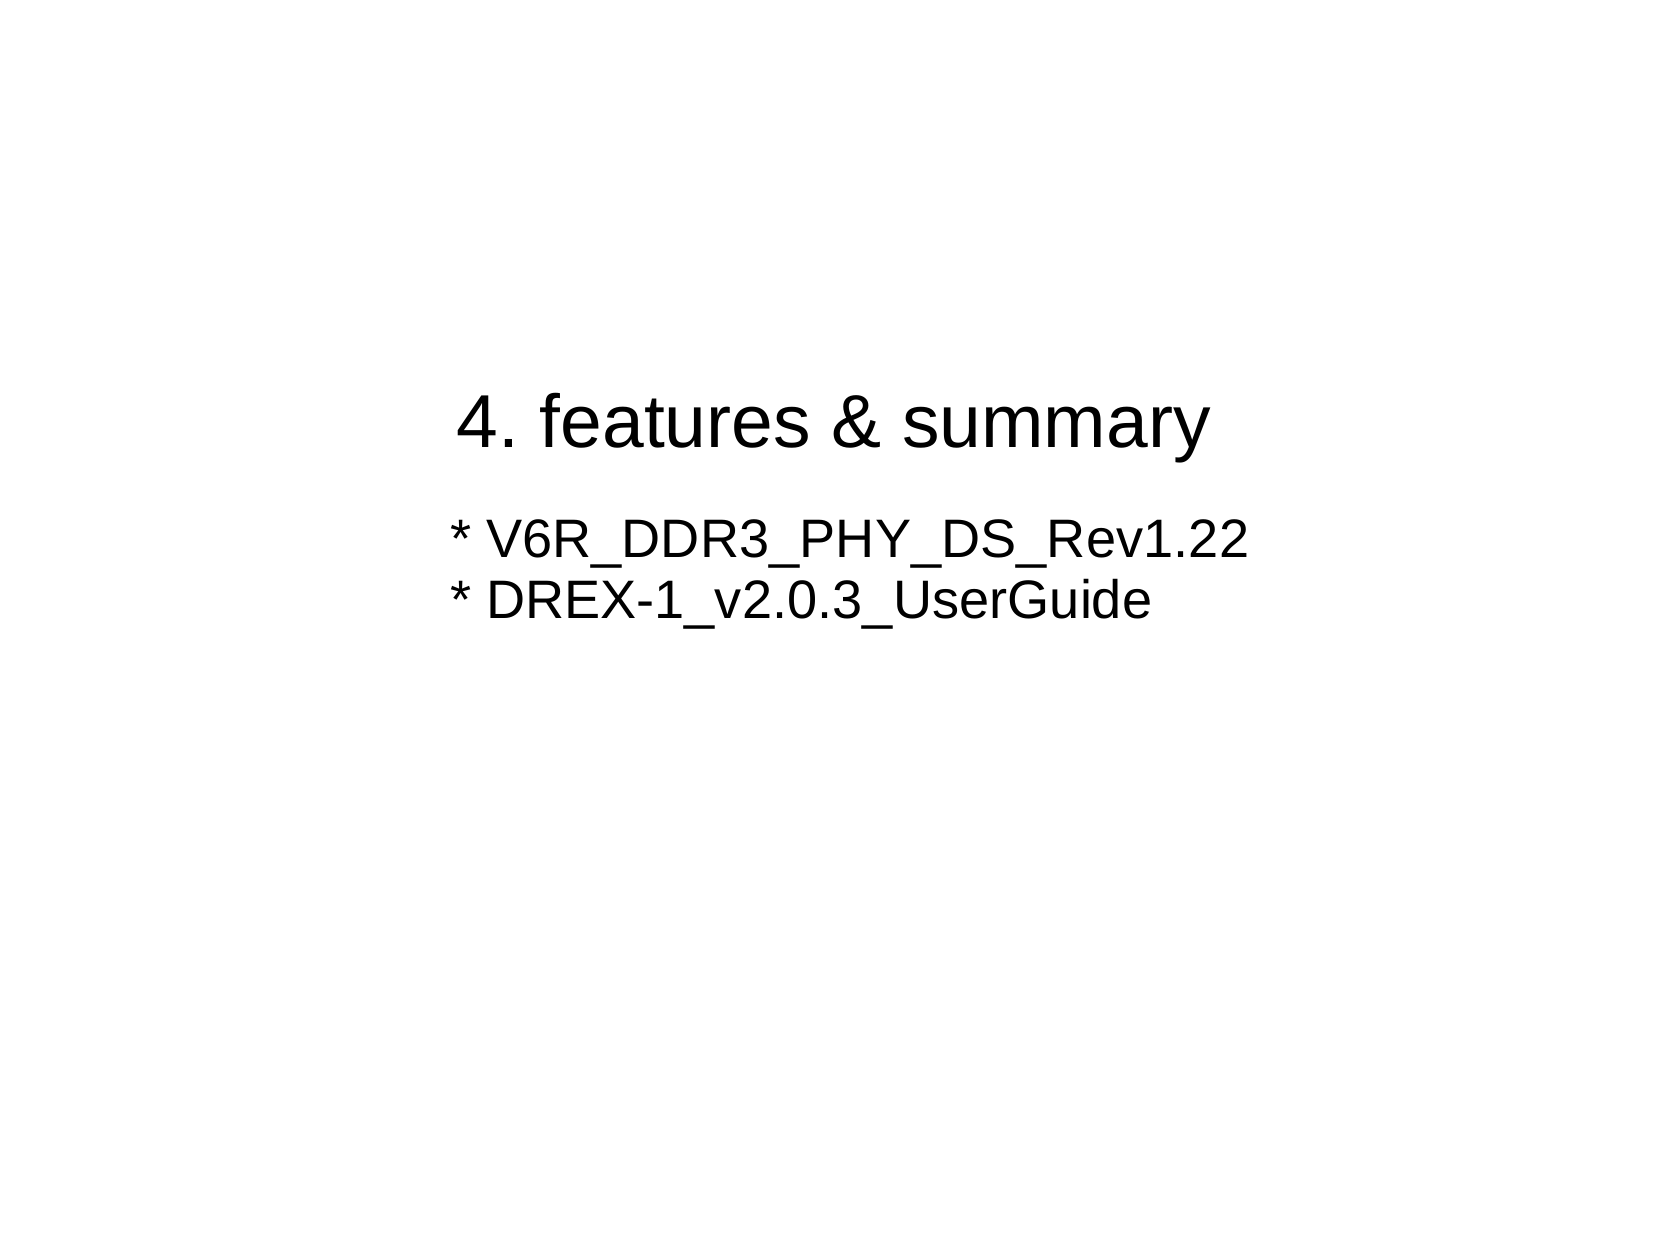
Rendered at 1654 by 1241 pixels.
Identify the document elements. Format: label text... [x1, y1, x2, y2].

title 4. features & summary [90, 317, 1579, 526]
title * V6R_DDR3_PHY_DS_Rev1.22 * DREX-1_v2.0.3_UserGuide [450, 508, 1294, 631]
